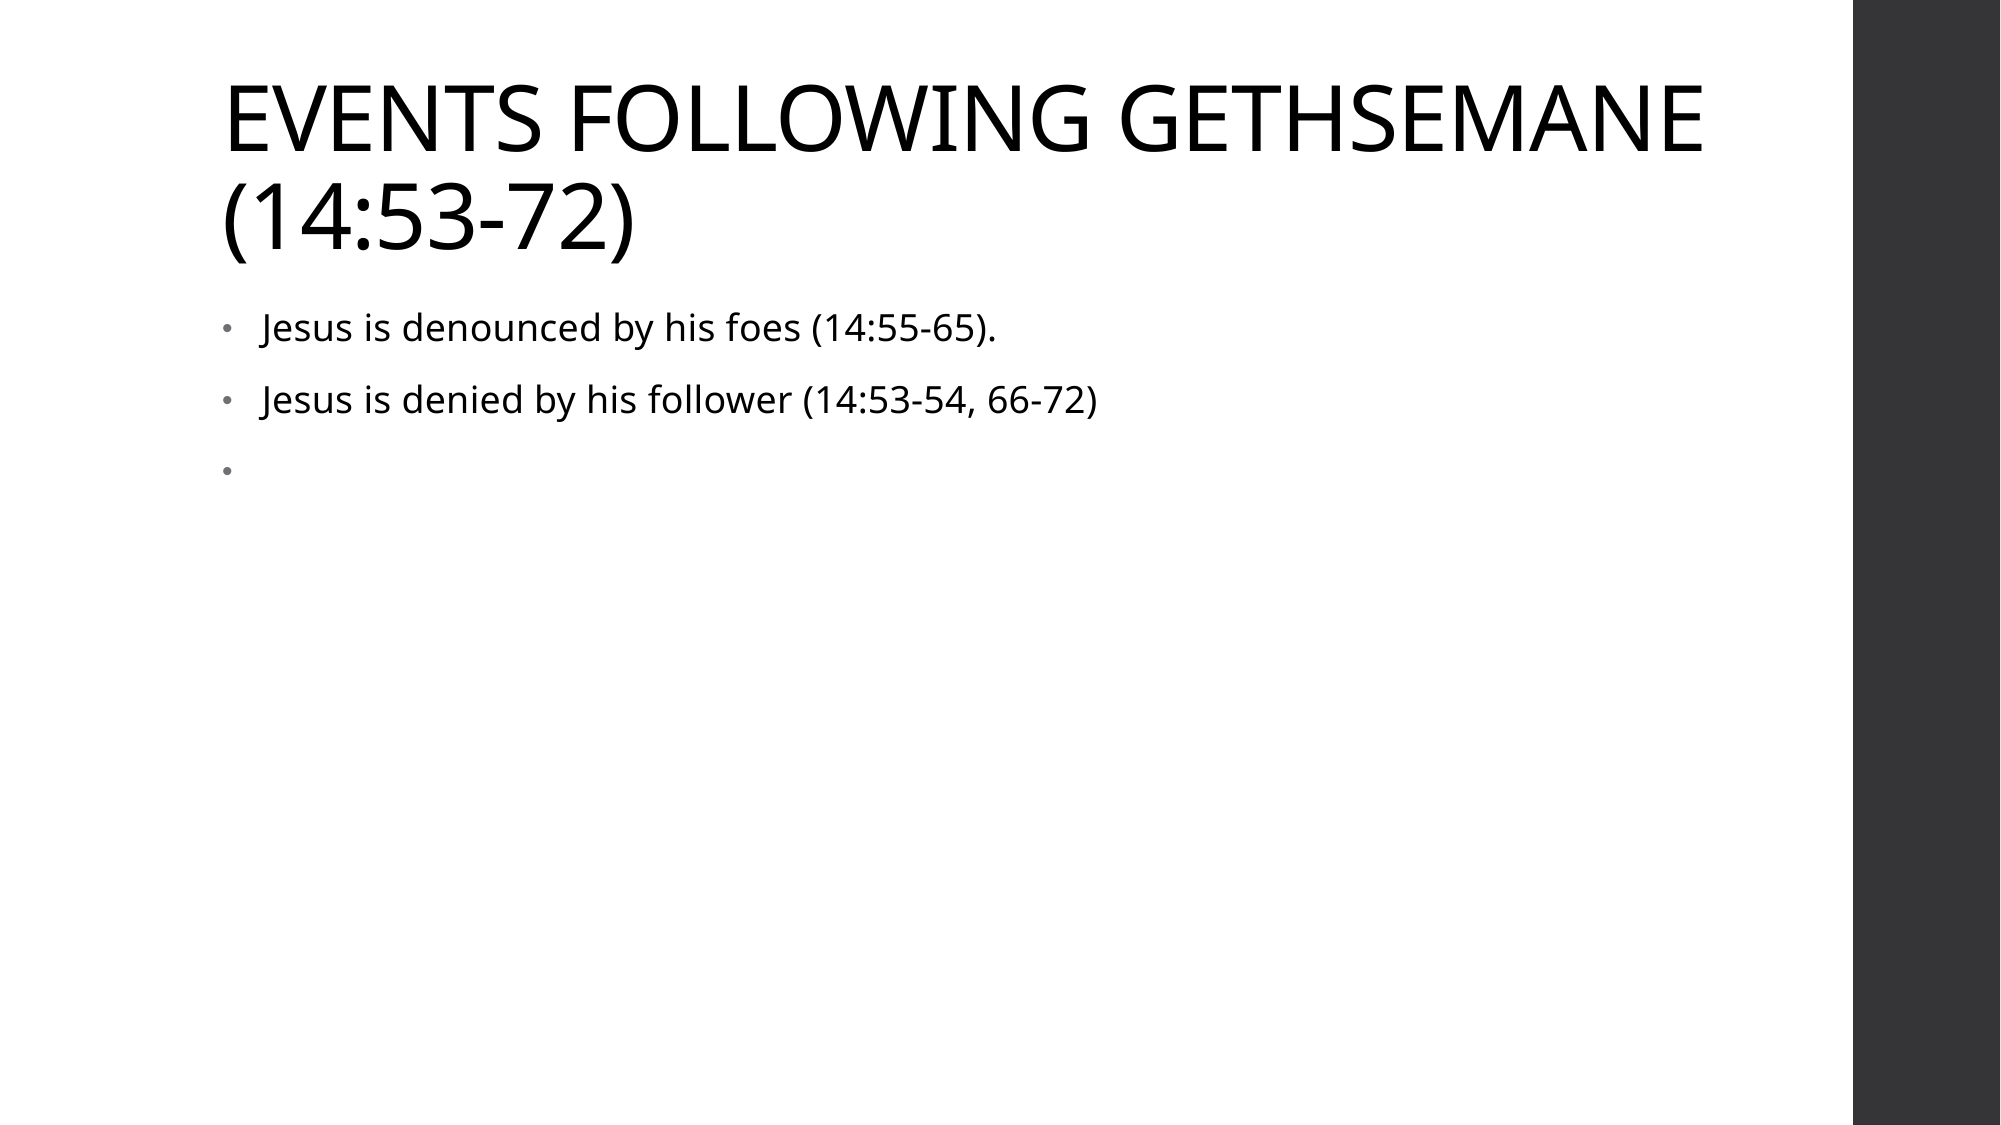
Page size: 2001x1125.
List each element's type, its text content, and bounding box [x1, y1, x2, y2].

title EVENTS FOLLOWING GETHSEMANE (14:53-72) [206, 60, 1797, 278]
list Jesus is denounced by his foes (14:55-65). Jesus is denied by his follower (14:53-54, 66-72) [206, 299, 1617, 1014]
